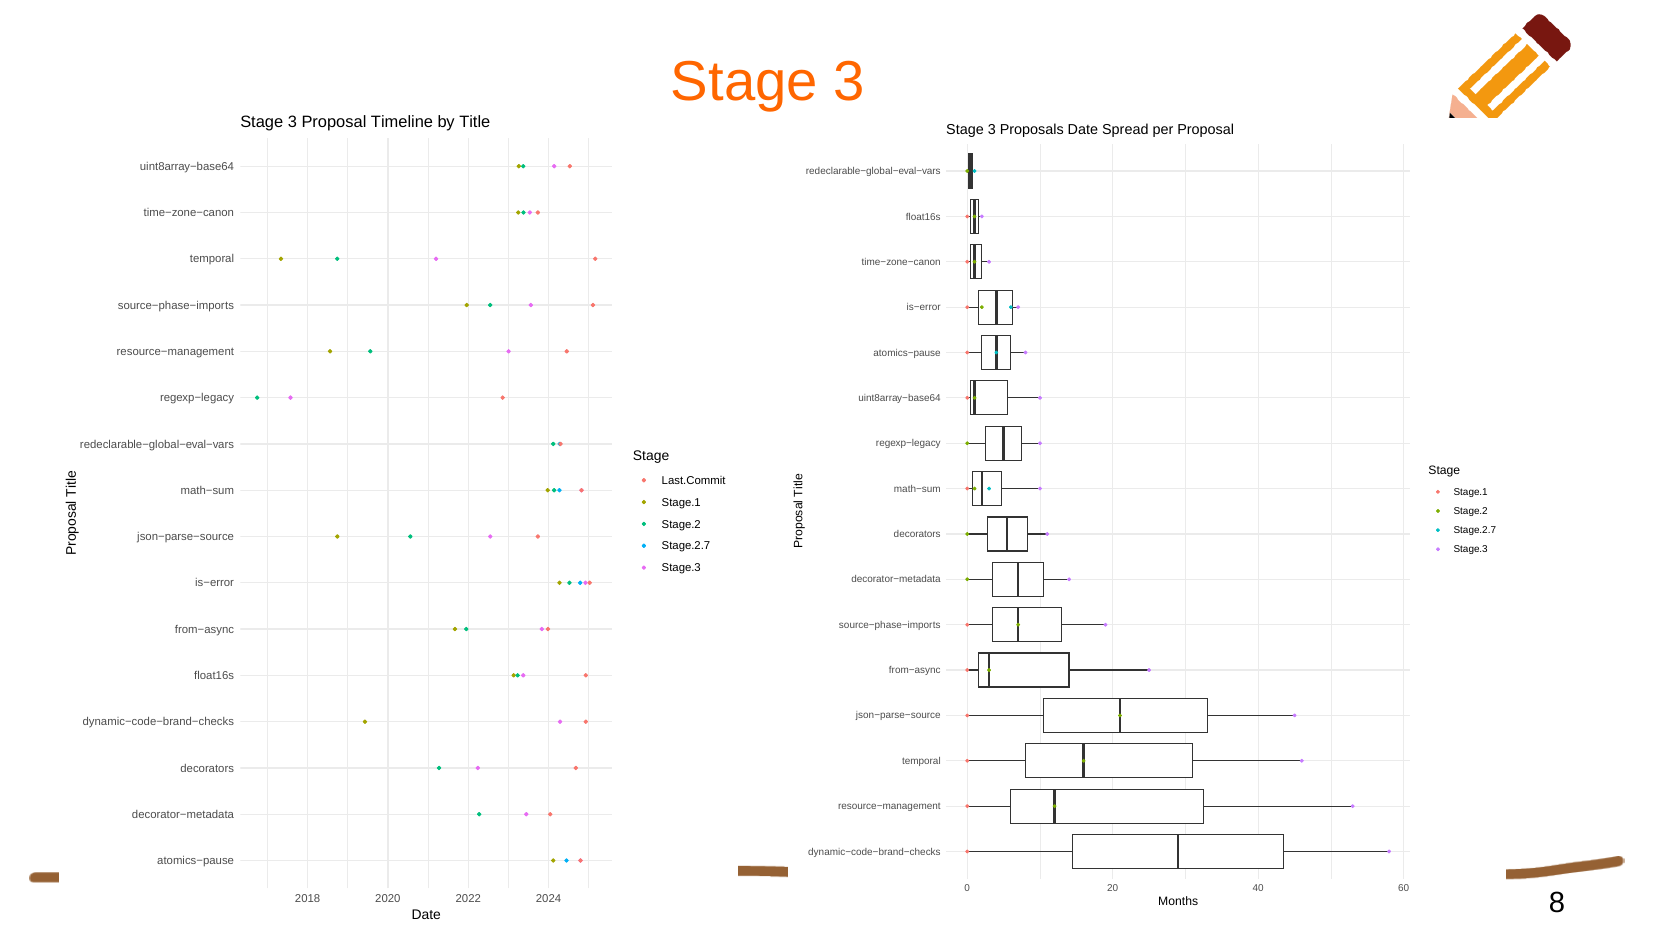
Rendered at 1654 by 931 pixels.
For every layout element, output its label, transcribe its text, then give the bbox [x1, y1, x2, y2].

picture [29, 14, 1625, 931]
title Stage 3 [88, 29, 1447, 133]
